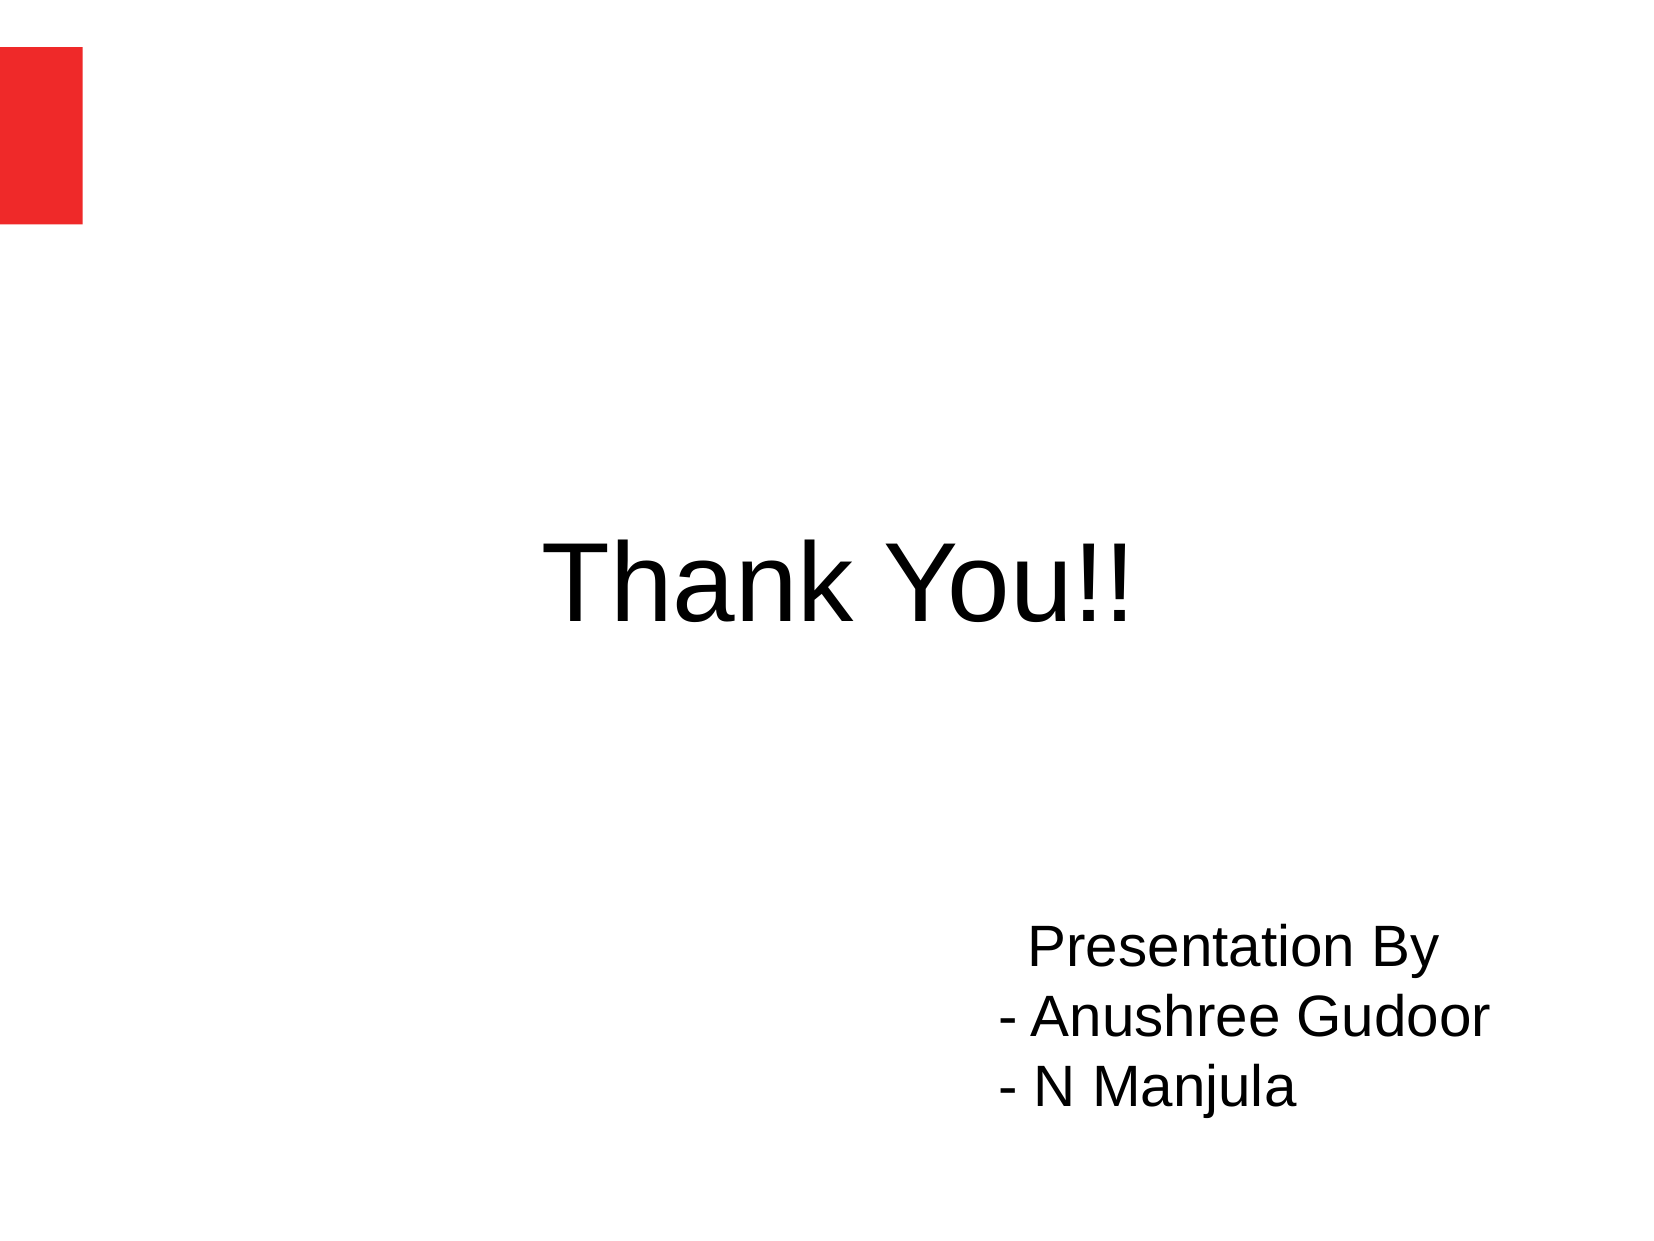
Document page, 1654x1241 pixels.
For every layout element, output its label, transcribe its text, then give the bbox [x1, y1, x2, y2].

text_box Thank You!! [94, 472, 1583, 680]
text_box Presentation By - Anushree Gudoor - N Manjula [850, 838, 1654, 1241]
